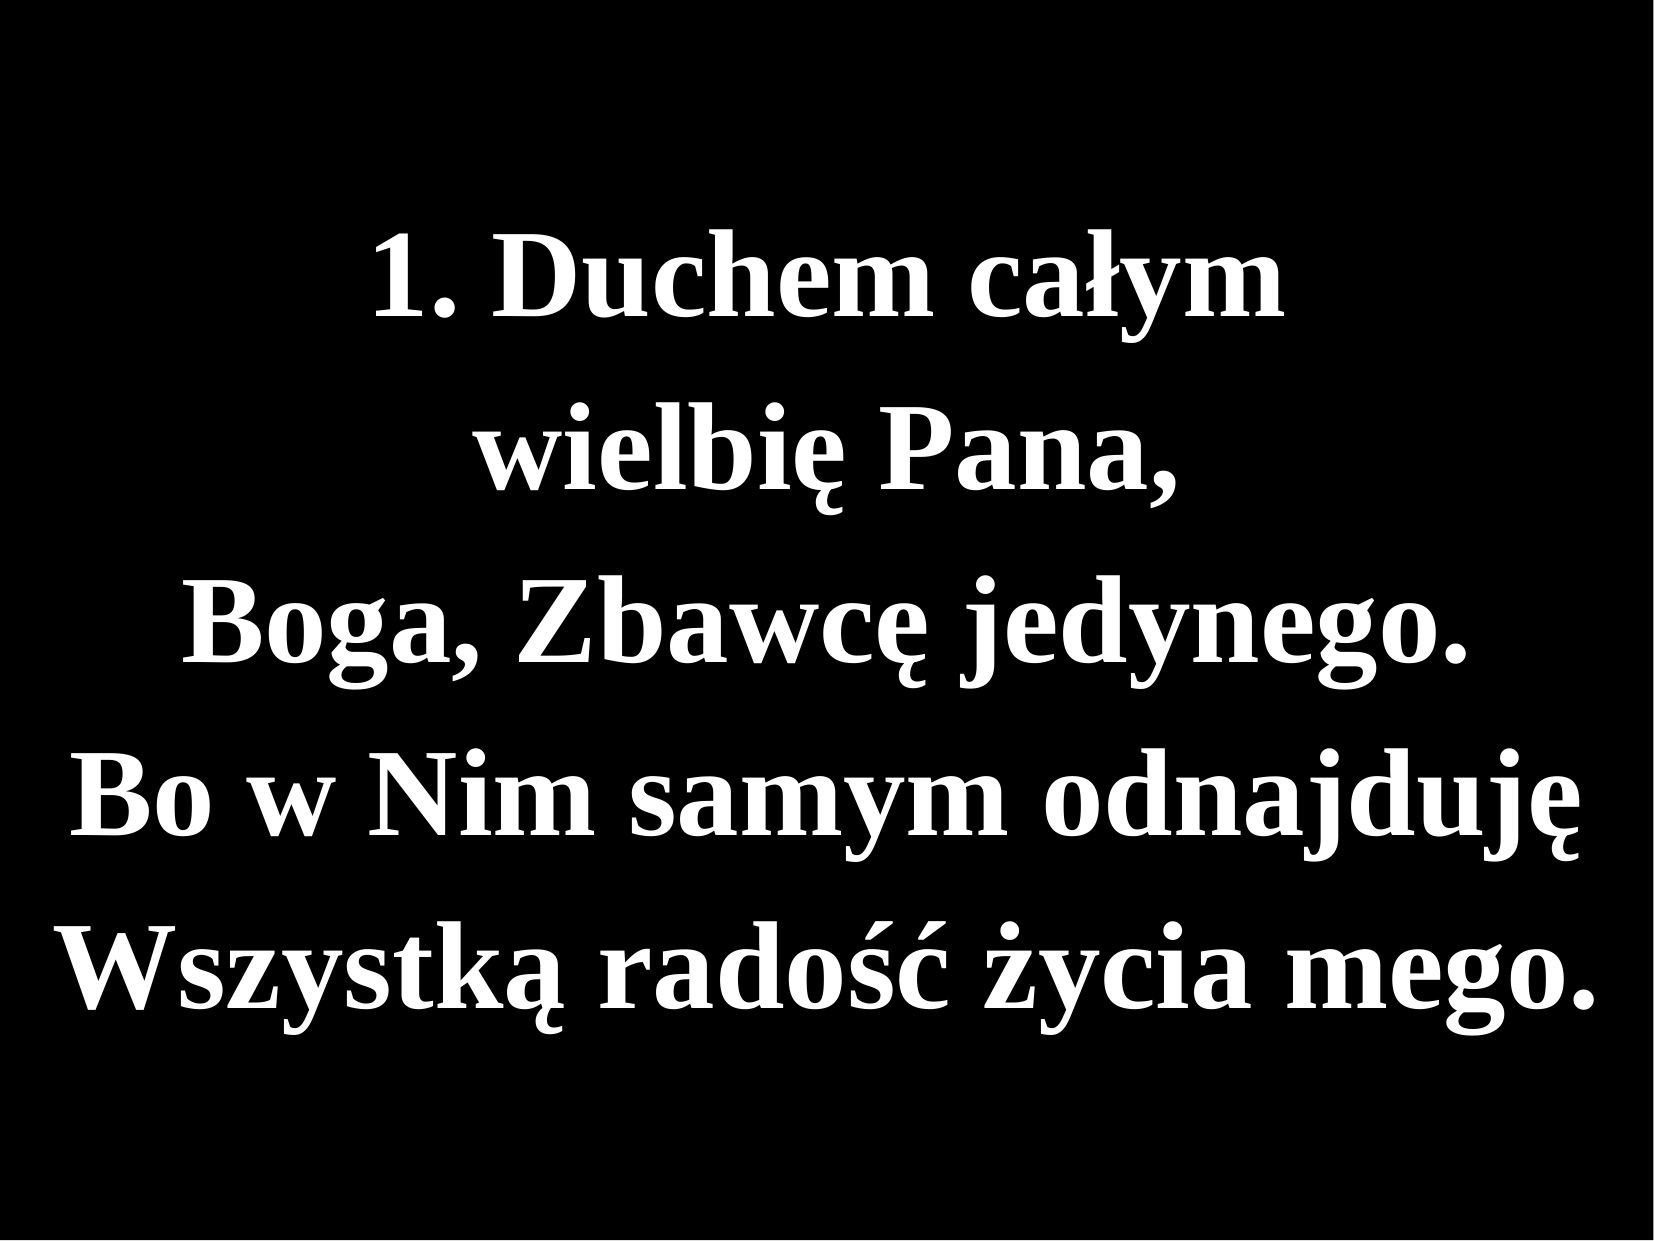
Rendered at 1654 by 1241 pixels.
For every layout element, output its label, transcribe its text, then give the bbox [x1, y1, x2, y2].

title 1. Duchem całym ppp wielbię Pana, ppp Boga, Zbawcę jedynego. ppp Bo w Nim samym odnajduję ppp Wszystką radość życia mego. [0, 0, 1654, 1241]
